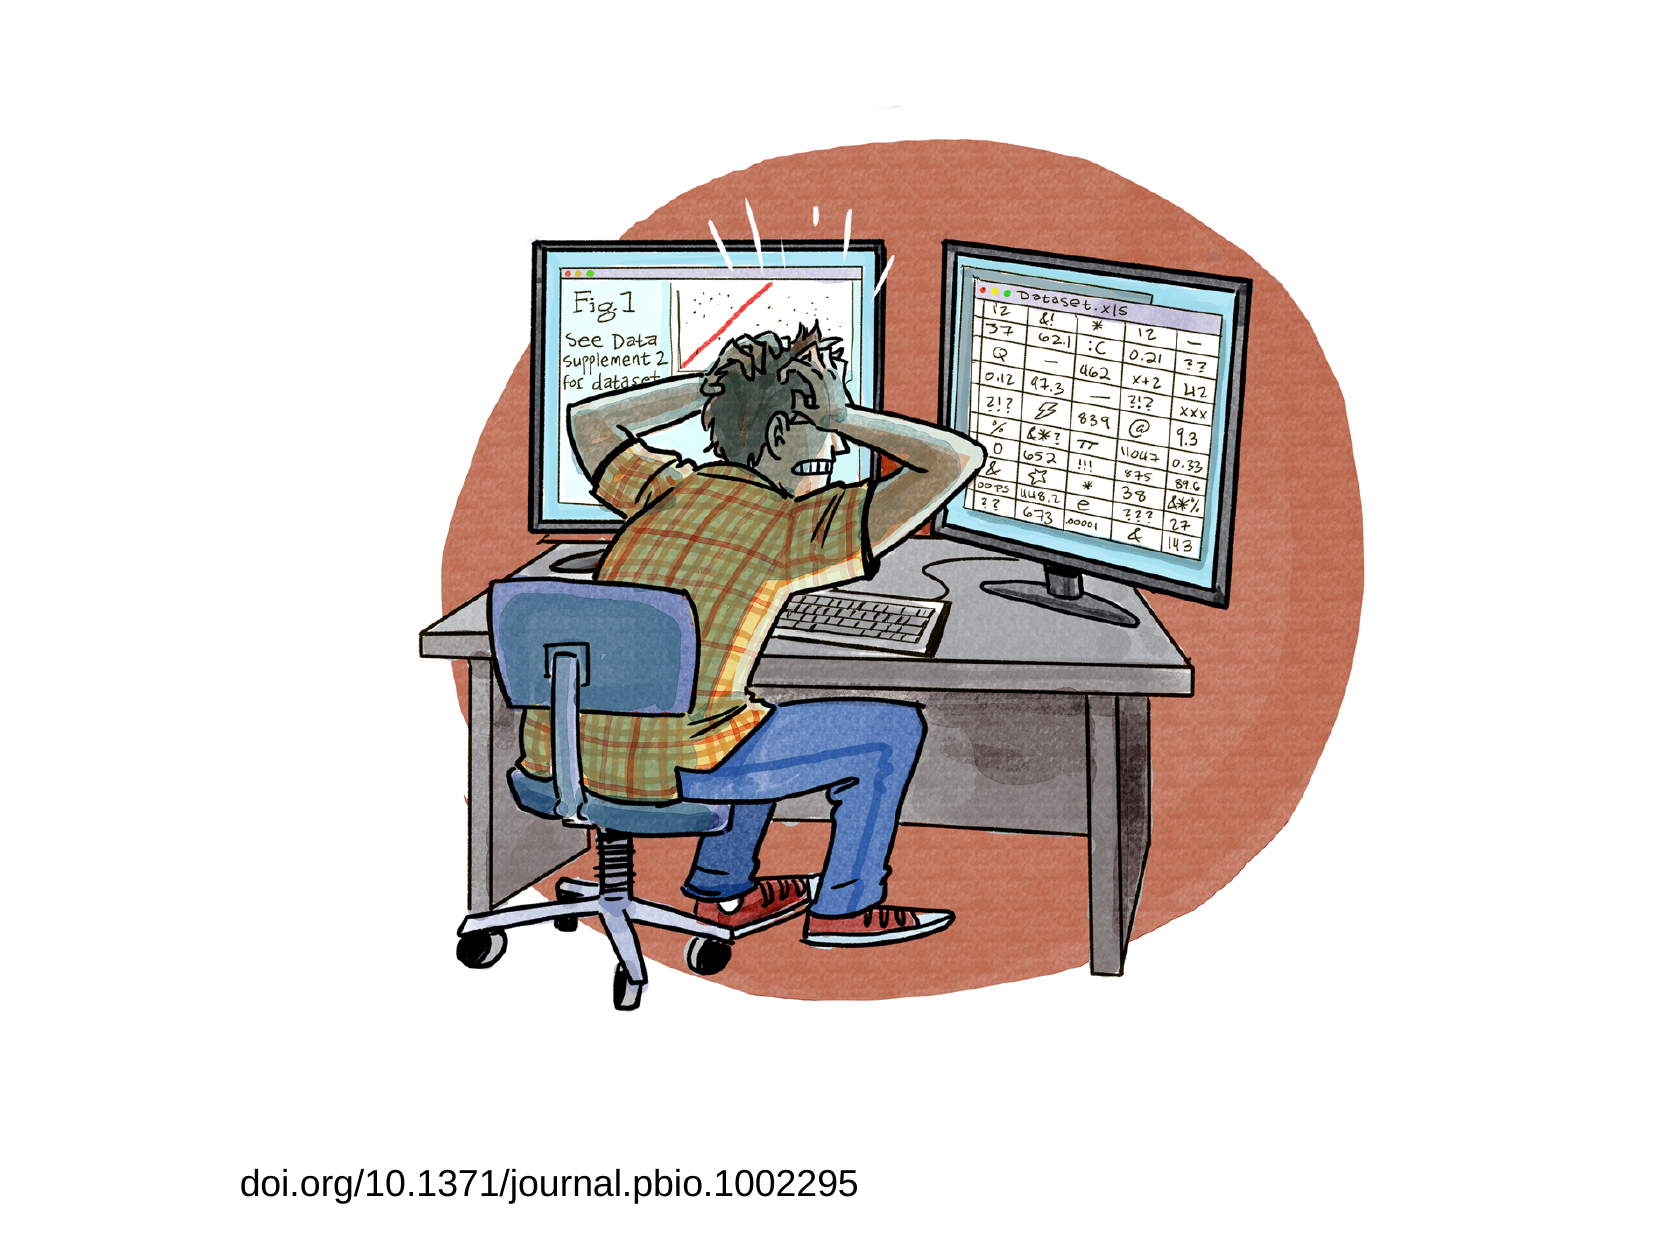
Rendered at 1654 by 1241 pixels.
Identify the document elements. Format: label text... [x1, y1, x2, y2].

picture [330, 44, 1381, 1096]
text_box doi.org/10.1371/journal.pbio.1002295 [225, 1155, 991, 1212]
